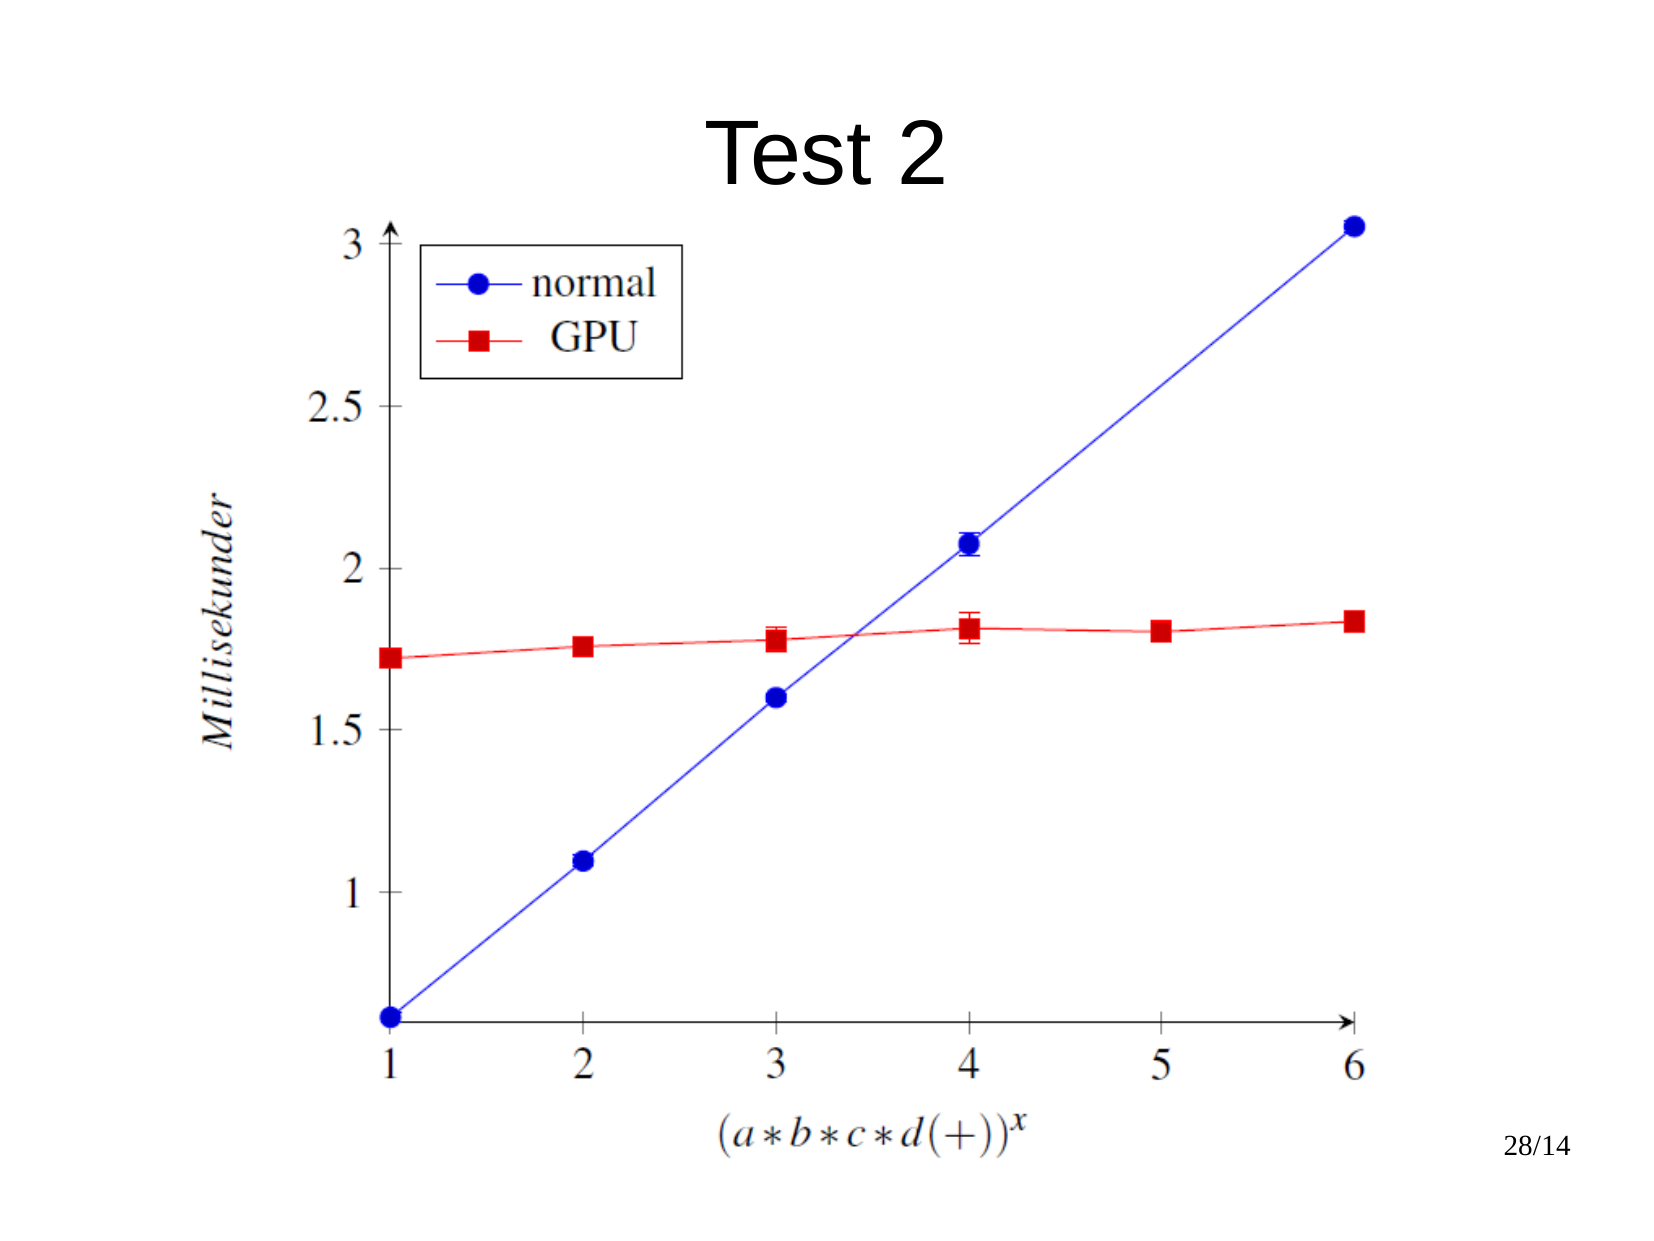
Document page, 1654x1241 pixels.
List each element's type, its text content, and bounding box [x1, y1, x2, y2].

picture [183, 209, 1388, 1176]
title Test 2 [82, 49, 1571, 257]
